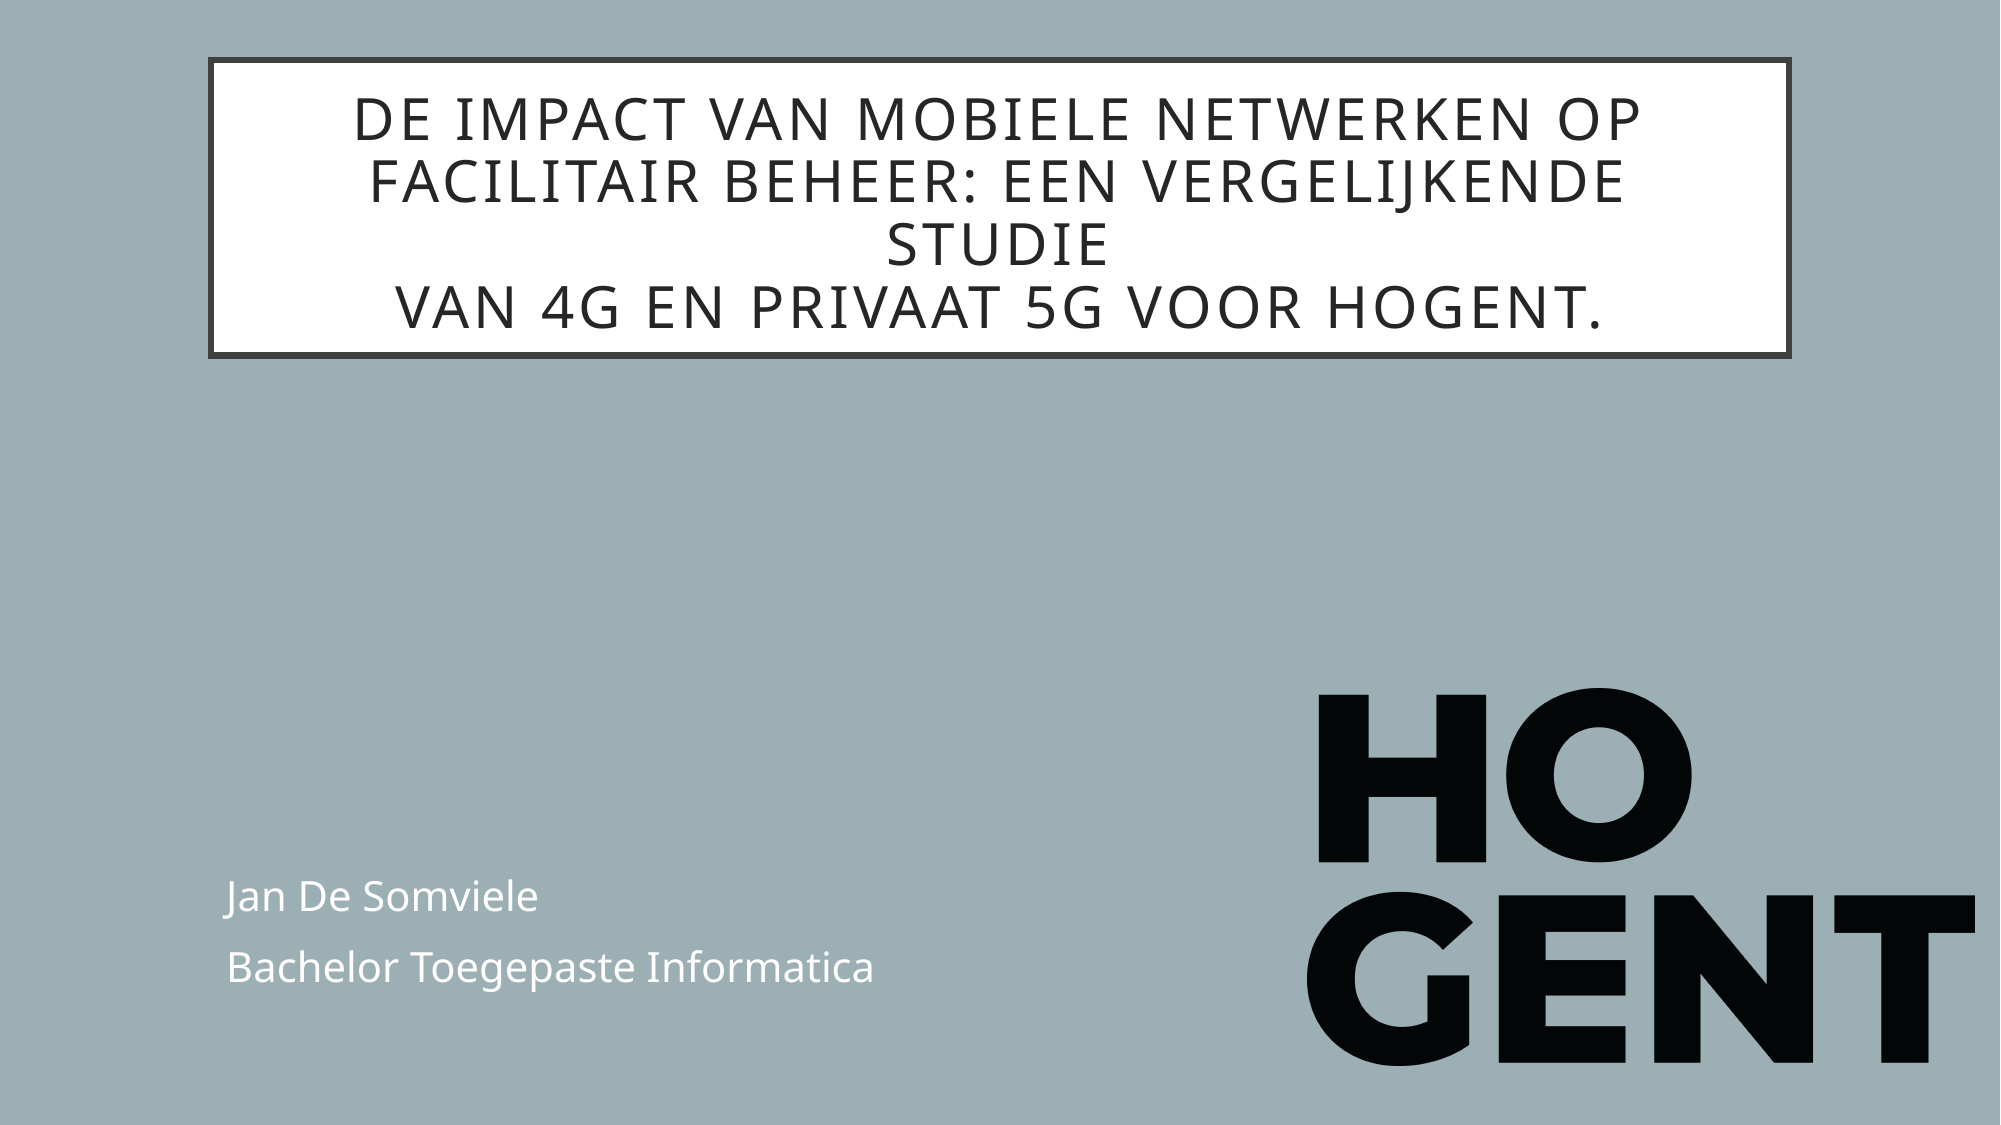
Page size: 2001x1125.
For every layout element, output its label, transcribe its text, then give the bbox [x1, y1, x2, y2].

title De impact van mobiele netwerken op facilitair beheer: een vergelijkende studie van 4G en privaat 5G voor HOGENT. [211, 59, 1789, 356]
subtitle Jan De Somviele Bachelor Toegepaste Informatica [211, 861, 1307, 1066]
picture [1307, 688, 1975, 1066]
